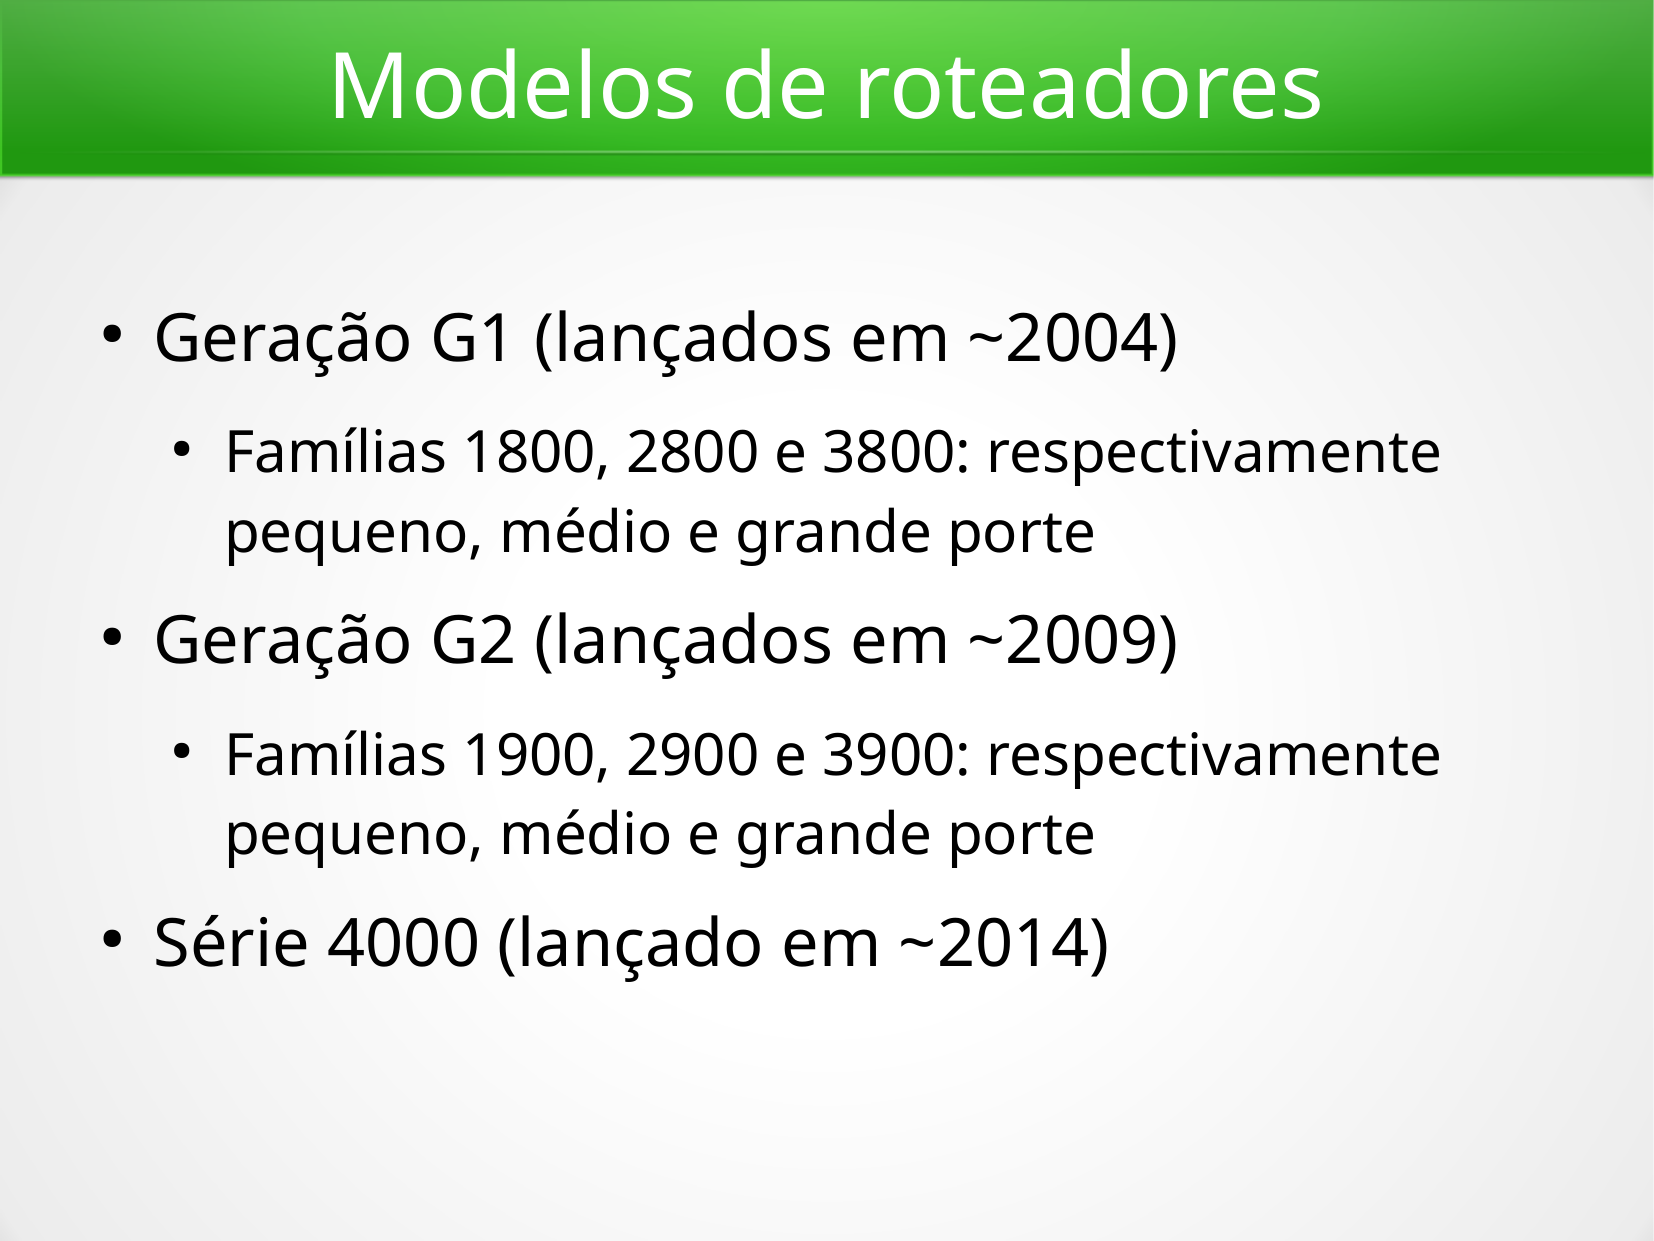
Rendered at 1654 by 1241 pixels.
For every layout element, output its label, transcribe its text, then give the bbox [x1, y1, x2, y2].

title Modelos de roteadores [82, 11, 1571, 154]
picture [0, 0, 1654, 1241]
list Geração G1 (lançados em ~2004) Famílias 1800, 2800 e 3800: respectivamente pequeno, médio e grande porte Geração G2 (lançados em ~2009) Famílias 1900, 2900 e 3900: respectivamente pequeno, médio e grande porte Série 4000 (lançado em ~2014) [82, 290, 1571, 1010]
